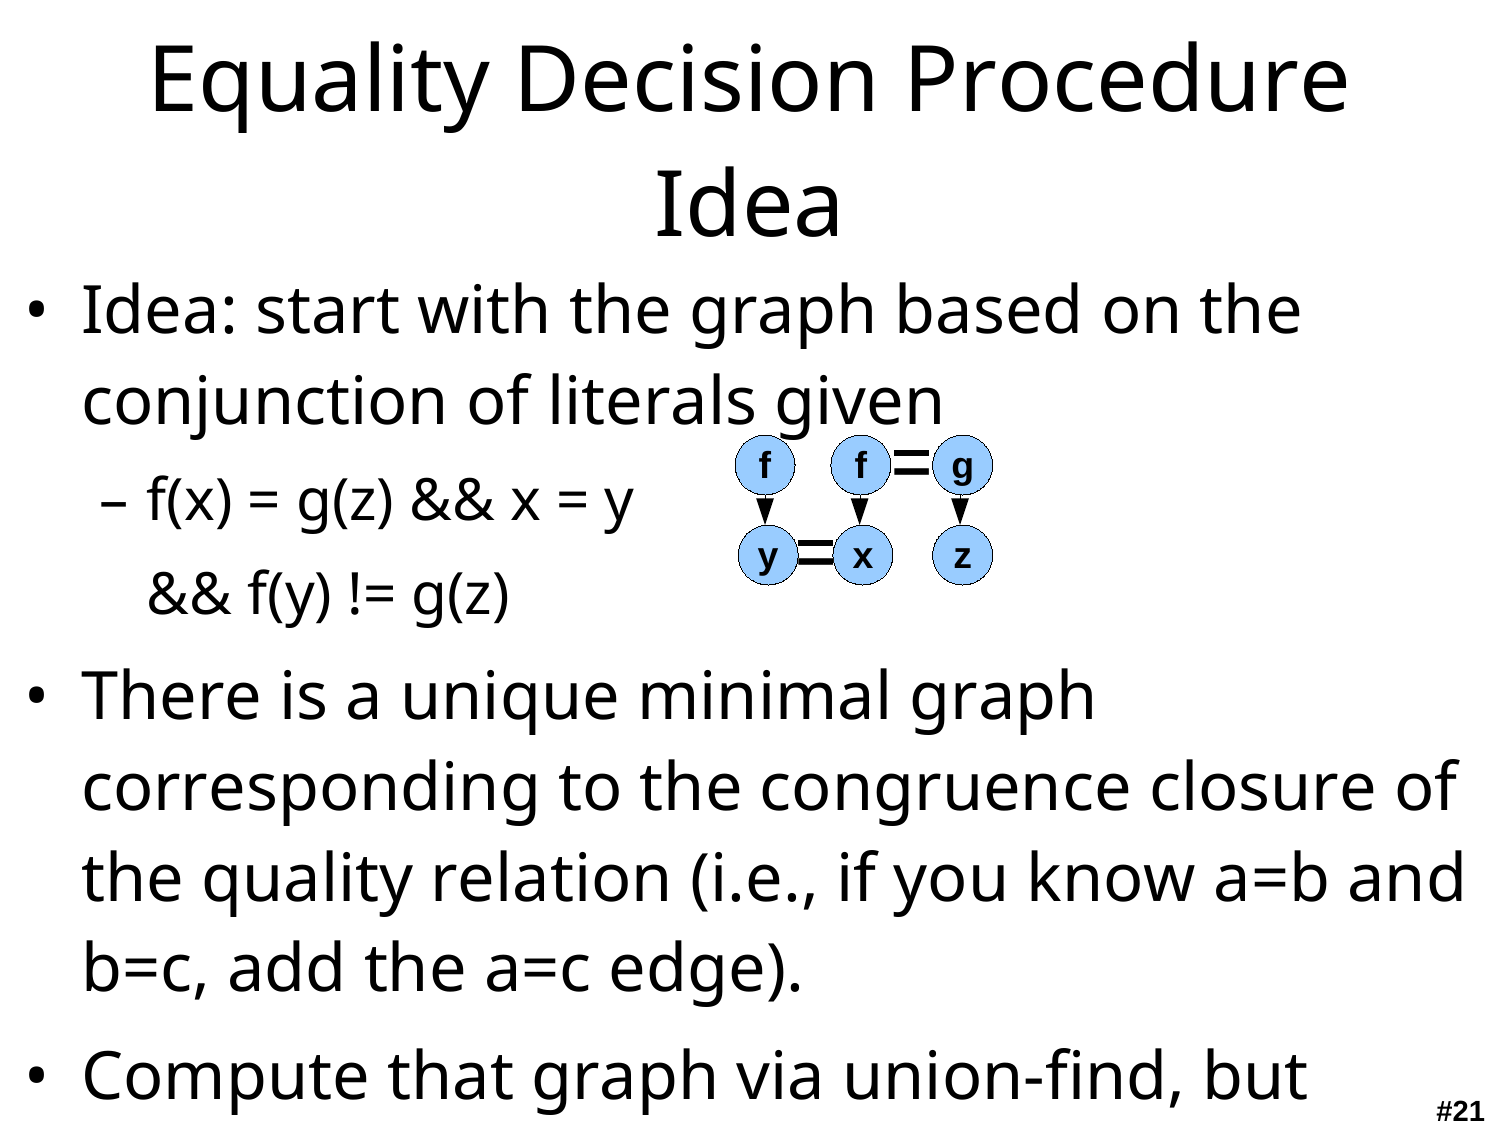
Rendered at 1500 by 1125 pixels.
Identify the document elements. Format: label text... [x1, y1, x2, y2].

list Idea: start with the graph based on the conjunction of literals given f(x) = g(z) && x = y && f(y) != g(z) There is a unique minimal graph corresponding to the congruence closure of the quality relation (i.e., if you know a=b and b=c, add the a=c edge). Compute that graph via union-find, but when you learn a=b, also add f(a)=f(b). [24, 262, 1476, 1101]
text_box g [932, 435, 993, 496]
text_box z [932, 525, 993, 586]
text_box f [830, 435, 891, 495]
text_box x [832, 525, 893, 586]
title Equality Decision Procedure Idea [24, 32, 1476, 246]
text_box y [738, 525, 799, 586]
text_box f [735, 435, 796, 495]
